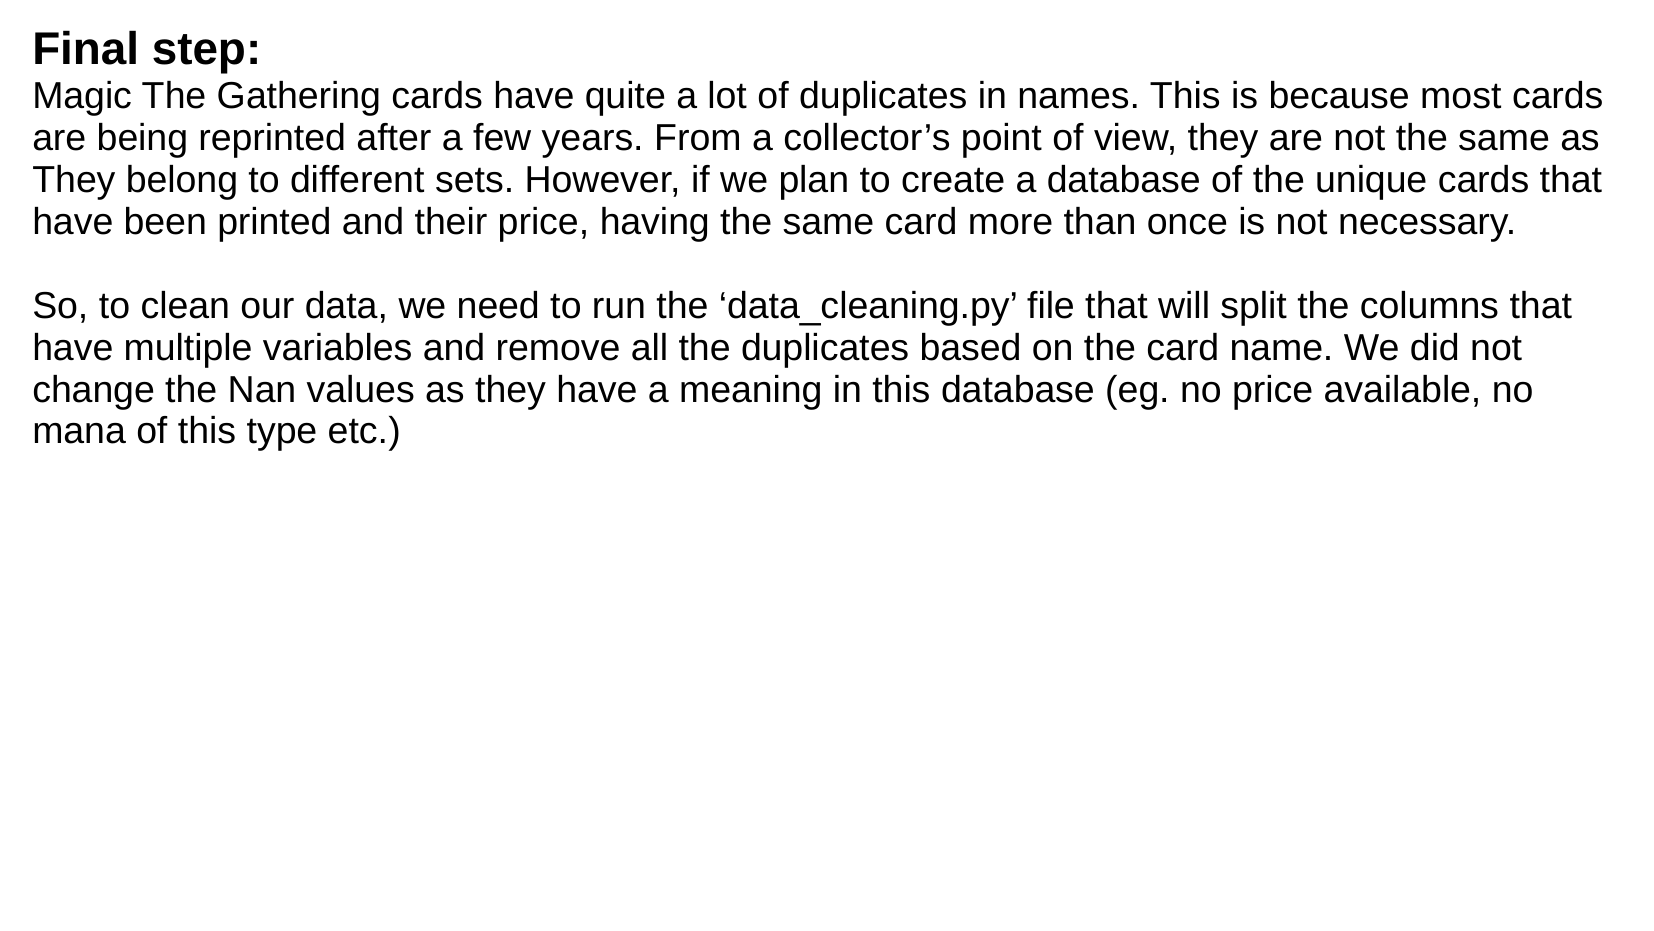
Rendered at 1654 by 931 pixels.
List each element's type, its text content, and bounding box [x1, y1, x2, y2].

text_box Final step: Magic The Gathering cards have quite a lot of duplicates in names. This is because most cards are being reprinted after a few years. From a collector’s point of view, they are not the same as They belong to different sets. However, if we plan to create a database of the unique cards that have been printed and their price, having the same card more than once is not necessary. So, to clean our data, we need to run the ‘data_cleaning.py’ file that will split the columns that have multiple variables and remove all the duplicates based on the card name. We did not change the Nan values as they have a meaning in this database (eg. no price available, no mana of this type etc.) [17, 15, 1640, 502]
